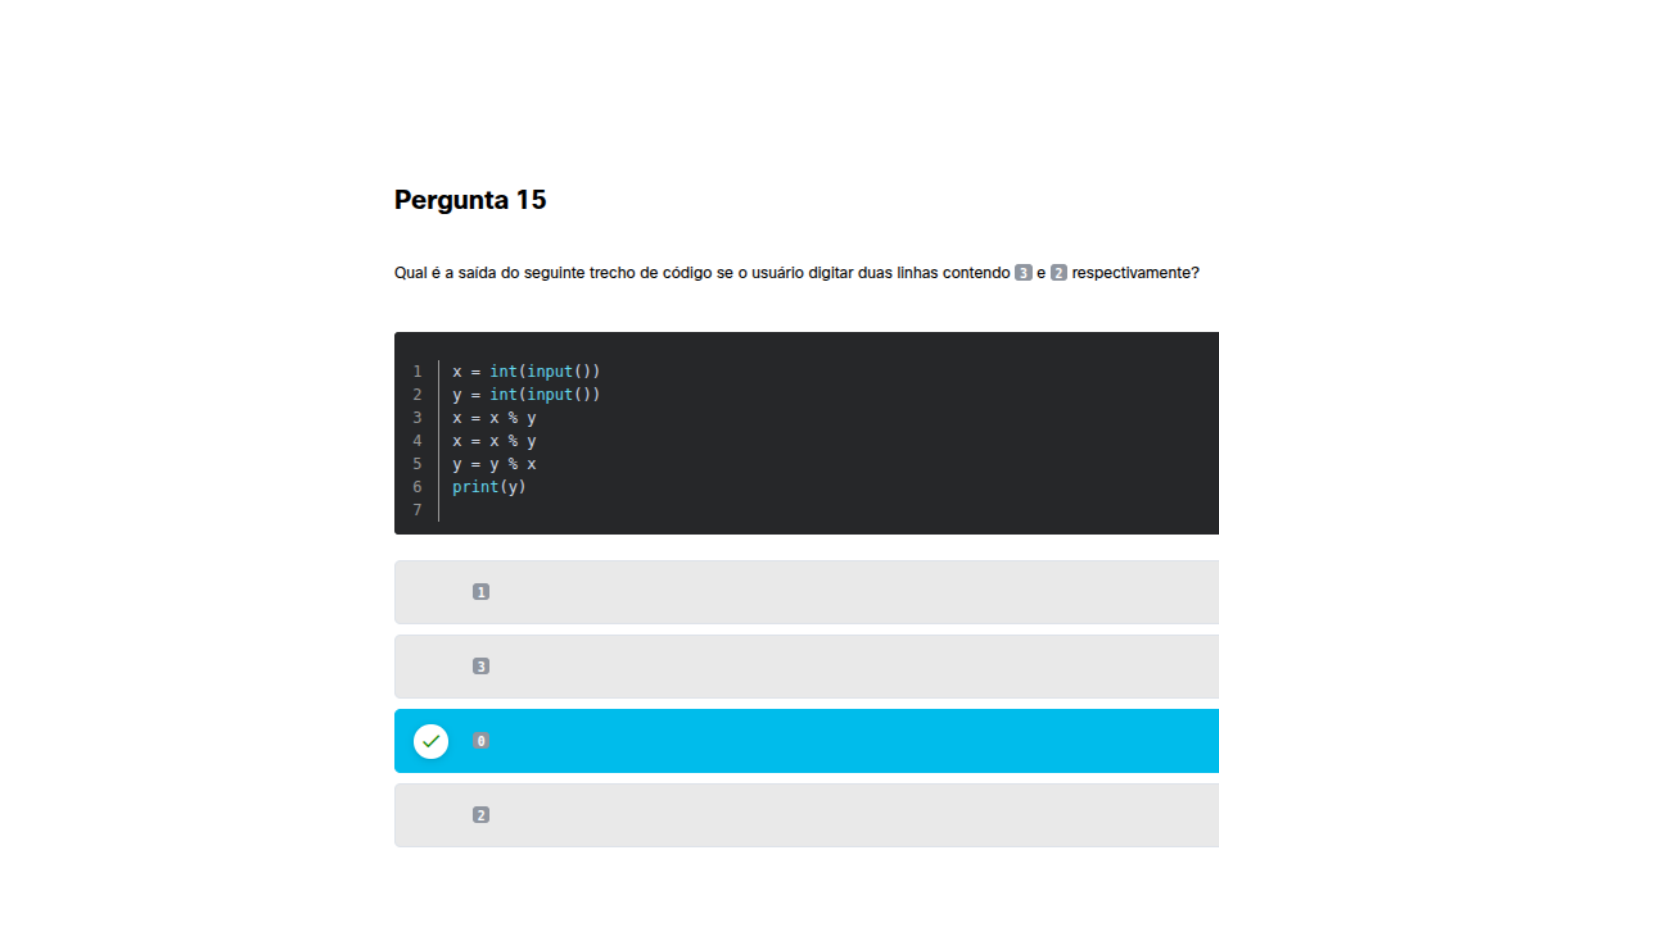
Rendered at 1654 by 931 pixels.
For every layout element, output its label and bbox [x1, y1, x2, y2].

picture [414, 725, 448, 758]
picture [473, 732, 489, 748]
picture [383, 177, 1219, 868]
